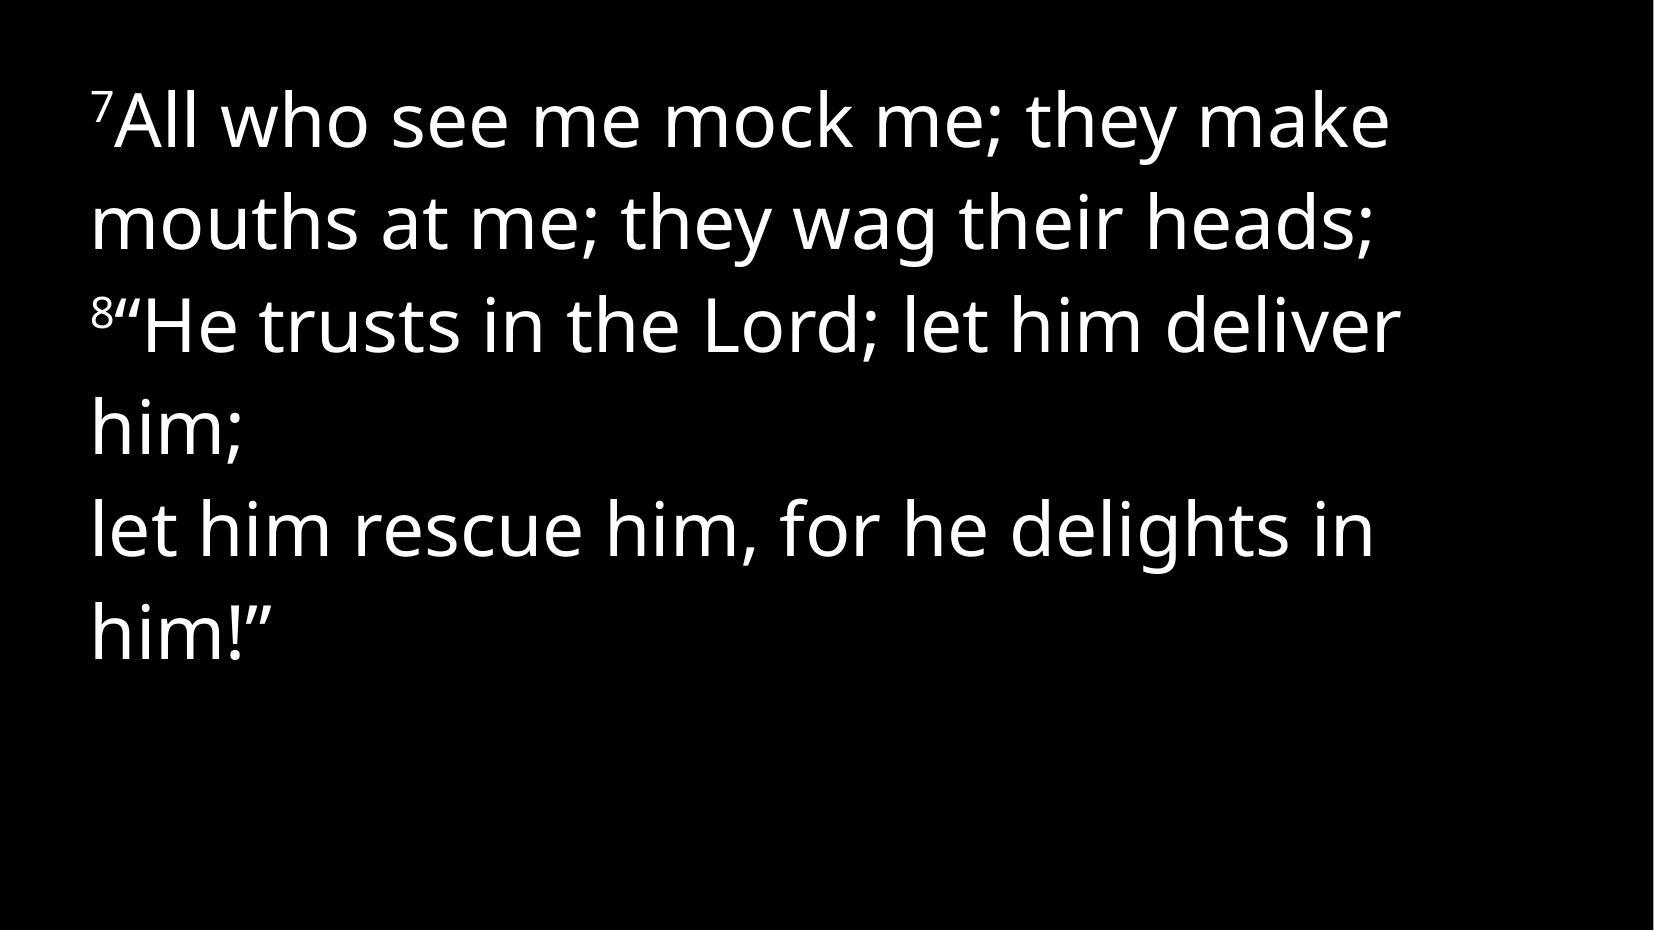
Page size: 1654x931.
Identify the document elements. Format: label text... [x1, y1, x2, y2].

text_box 7All who see me mock me; they make mouths at me; they wag their heads; 8“He trusts in the Lord; let him deliver him; let him rescue him, for he delights in him!” [75, 60, 1576, 511]
